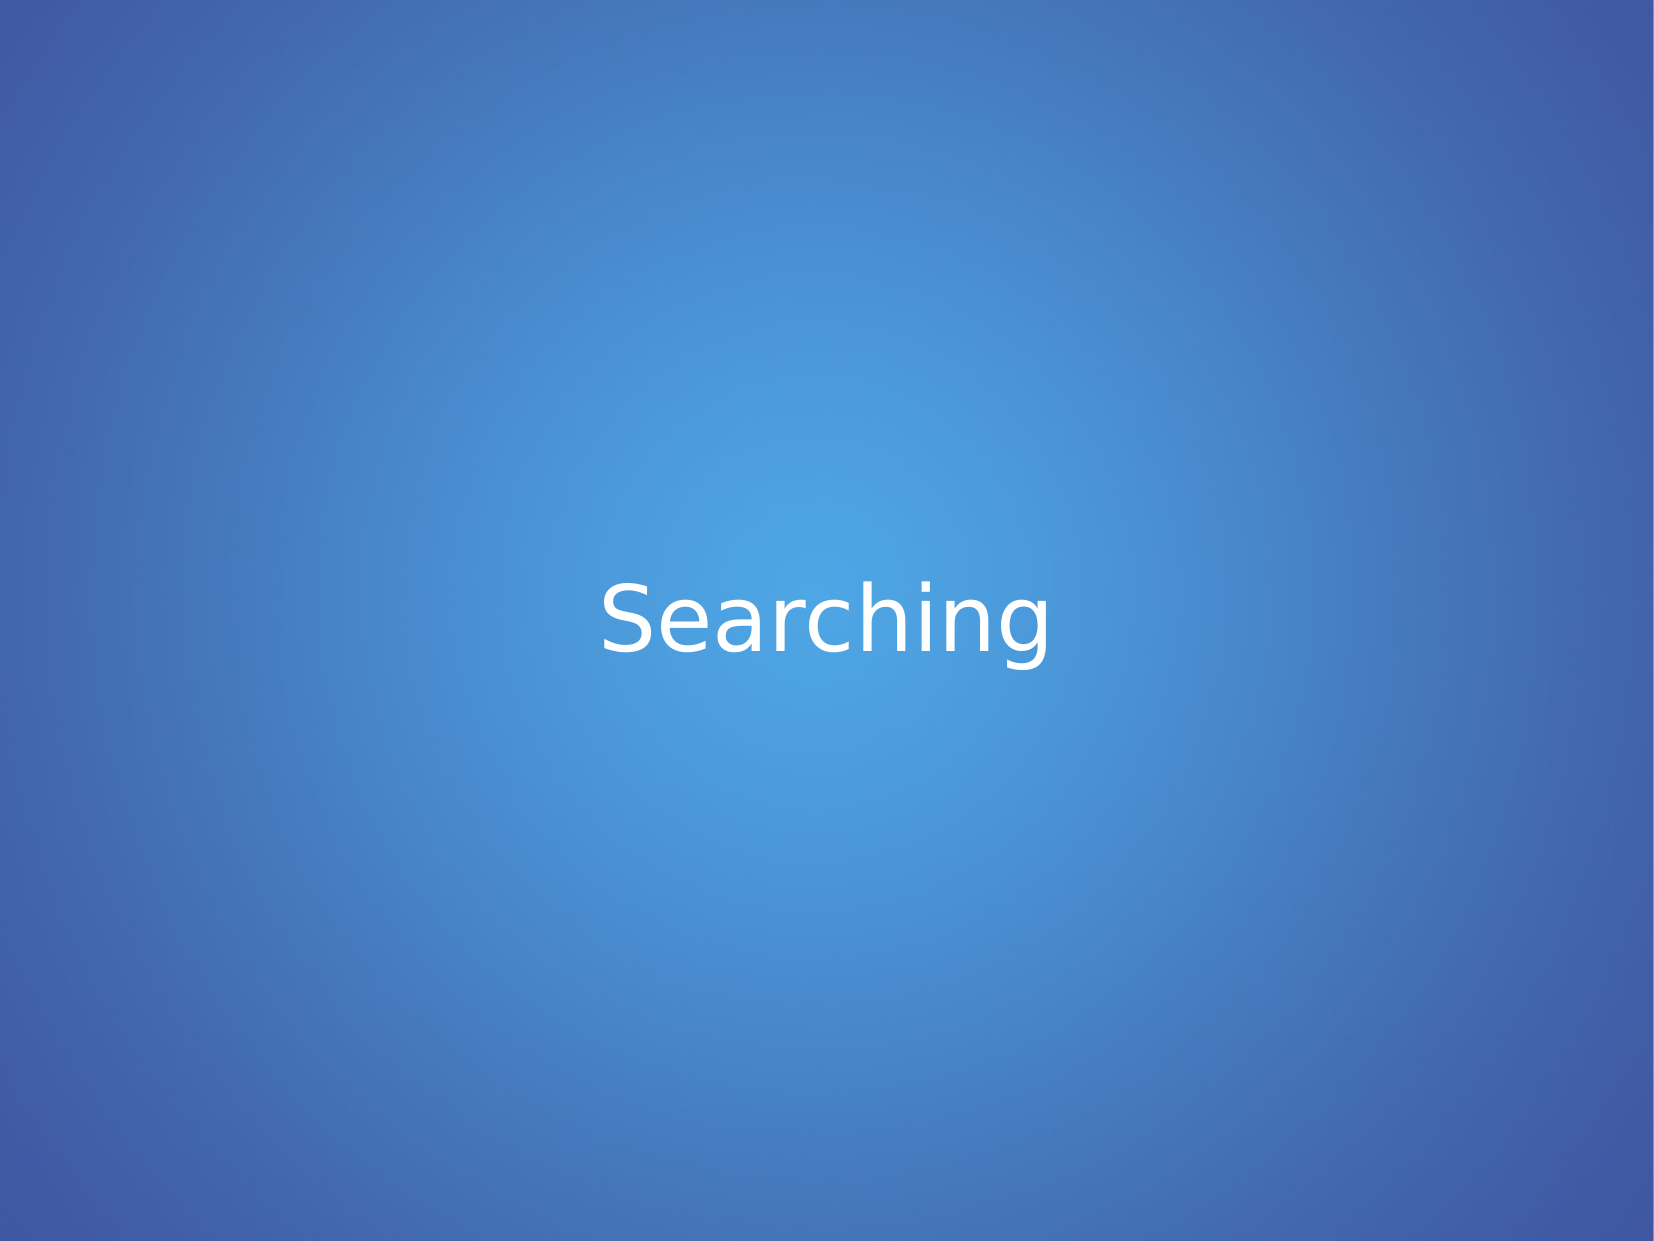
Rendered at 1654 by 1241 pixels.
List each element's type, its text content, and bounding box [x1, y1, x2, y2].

title Searching [82, 544, 1571, 696]
picture [0, 0, 1654, 1241]
